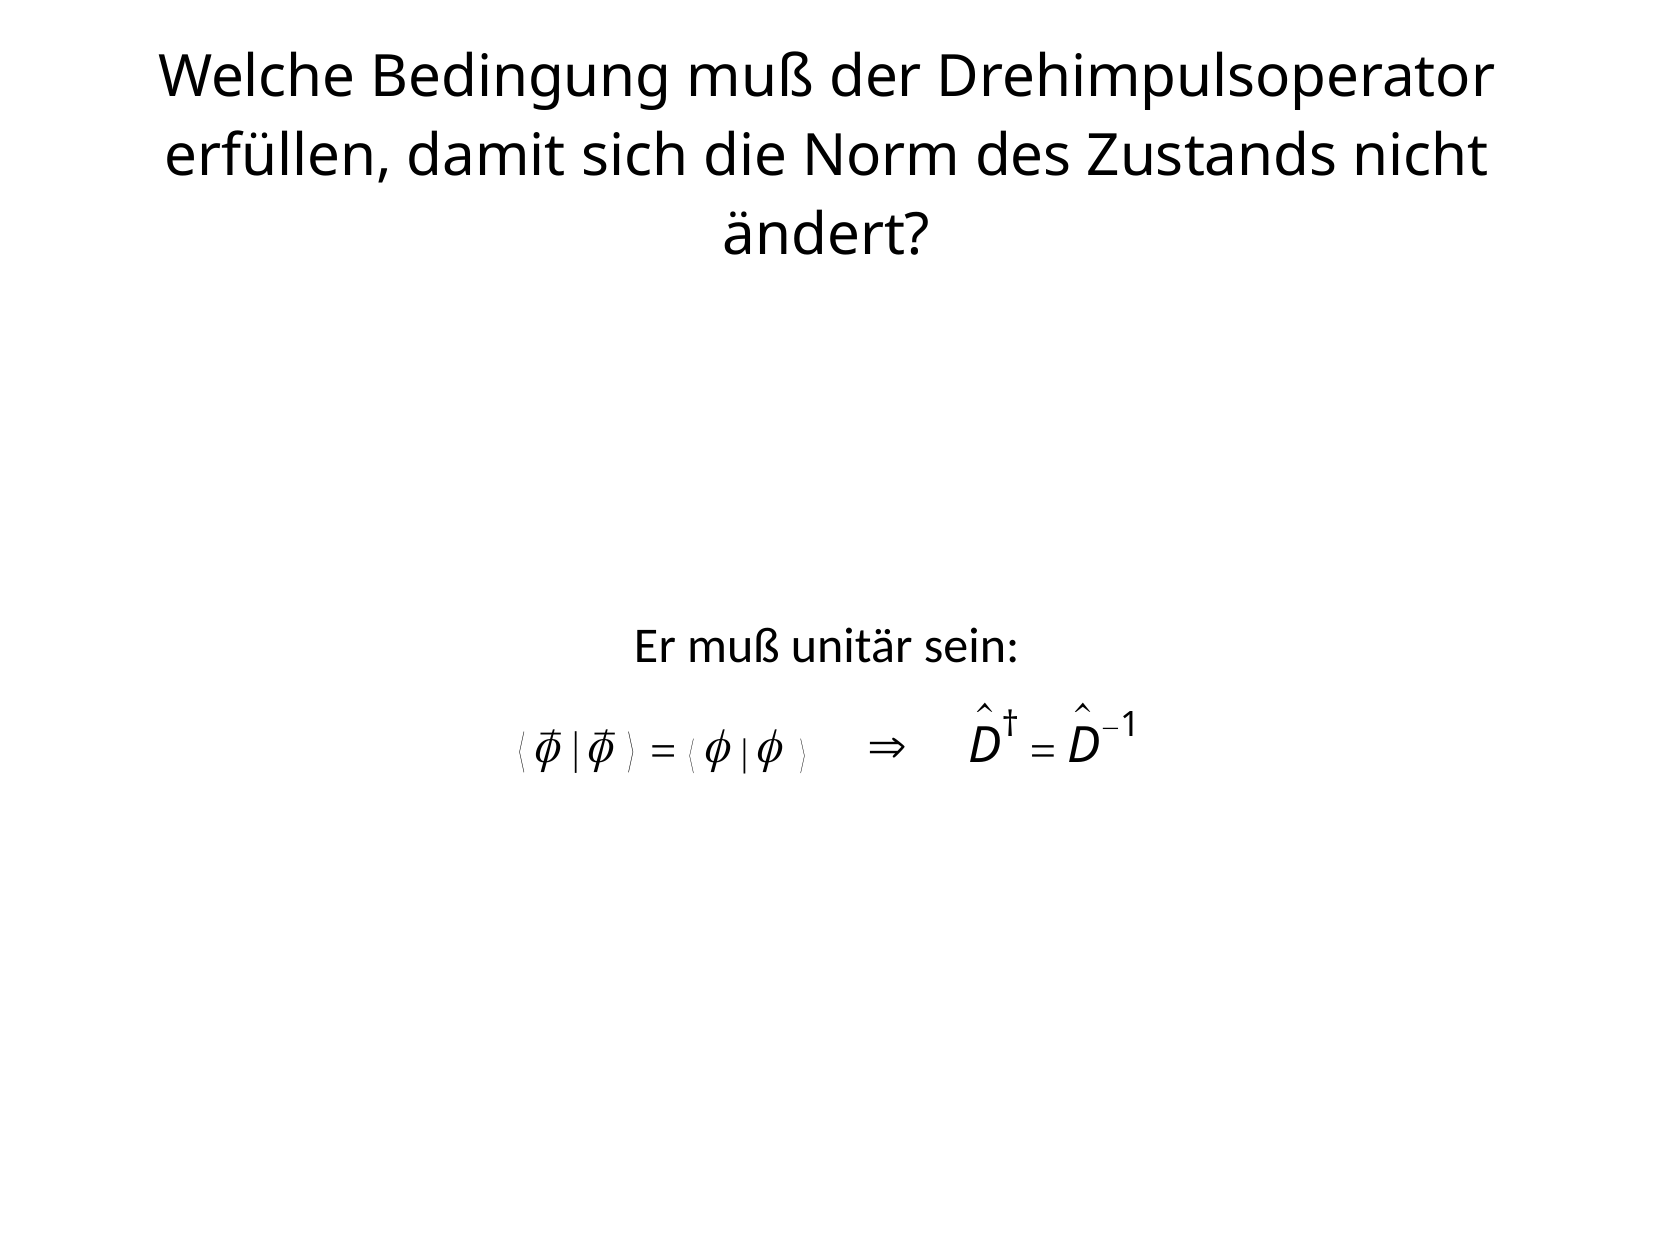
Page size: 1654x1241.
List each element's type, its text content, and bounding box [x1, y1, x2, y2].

subtitle Er muß unitär sein: [82, 290, 1571, 1010]
title Welche Bedingung muß der Drehimpulsoperator erfüllen, damit sich die Norm des Zustands nicht ändert? [82, 49, 1571, 257]
chart [510, 700, 1143, 776]
